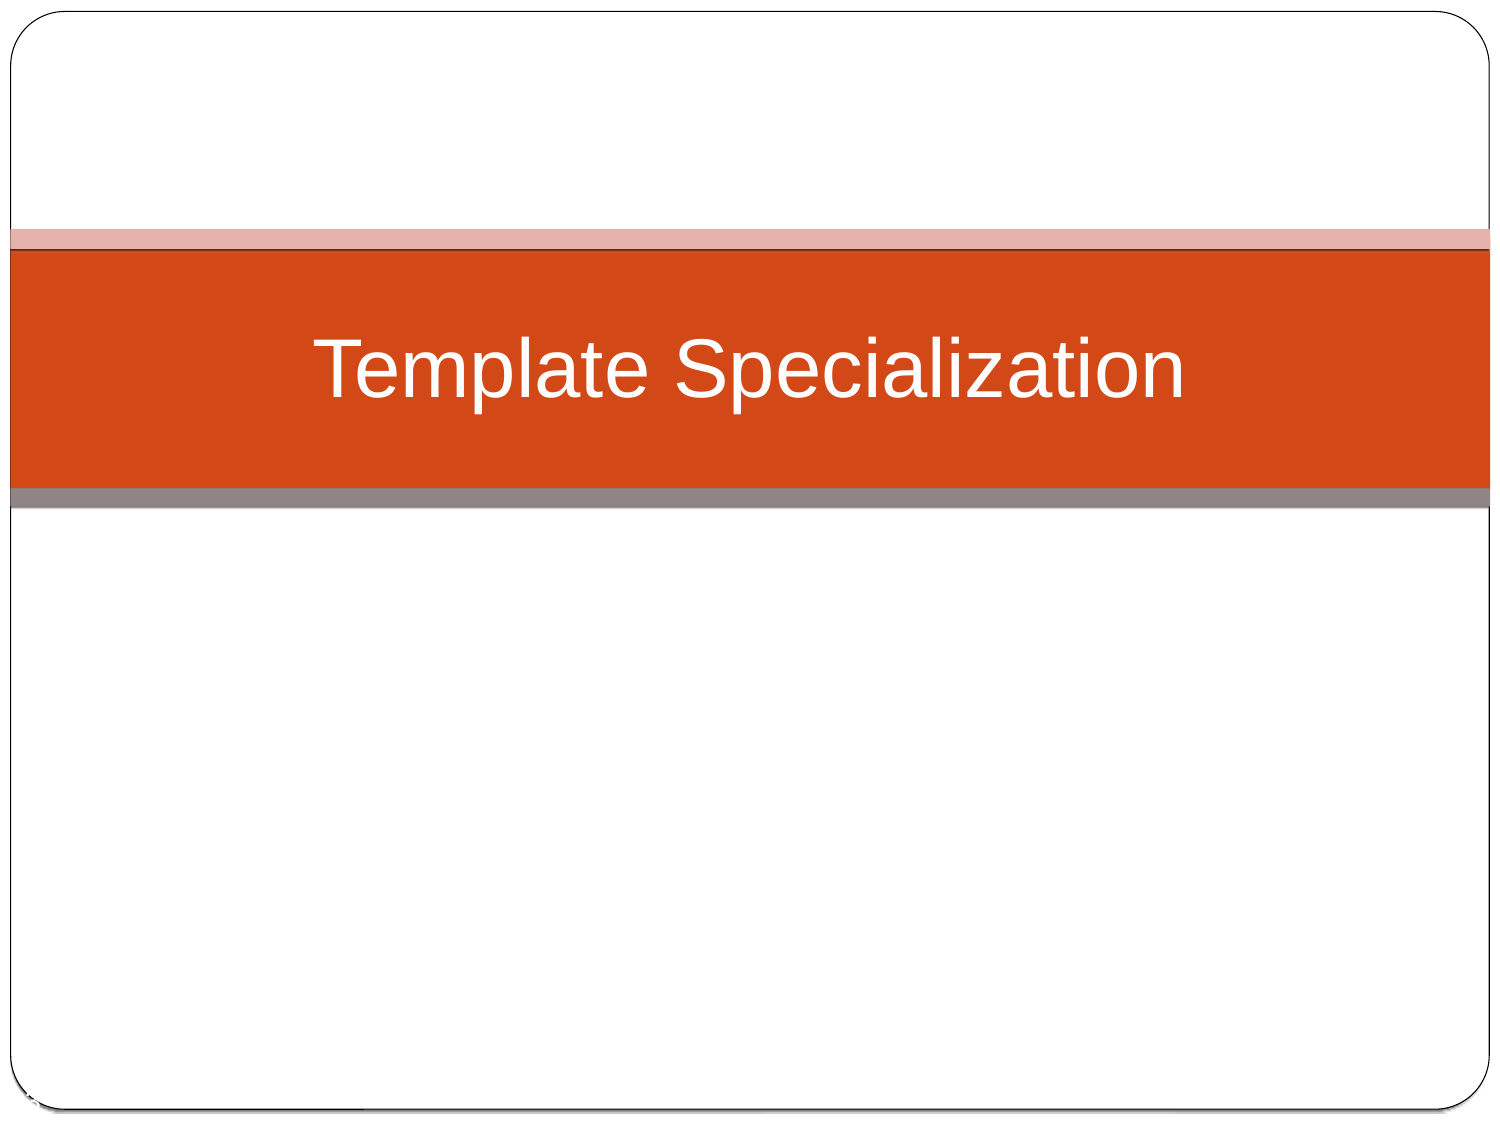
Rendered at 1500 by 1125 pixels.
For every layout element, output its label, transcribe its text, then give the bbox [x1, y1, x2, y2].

slide_number <number> [0, 1074, 50, 1125]
title Template Specialization [75, 247, 1425, 489]
